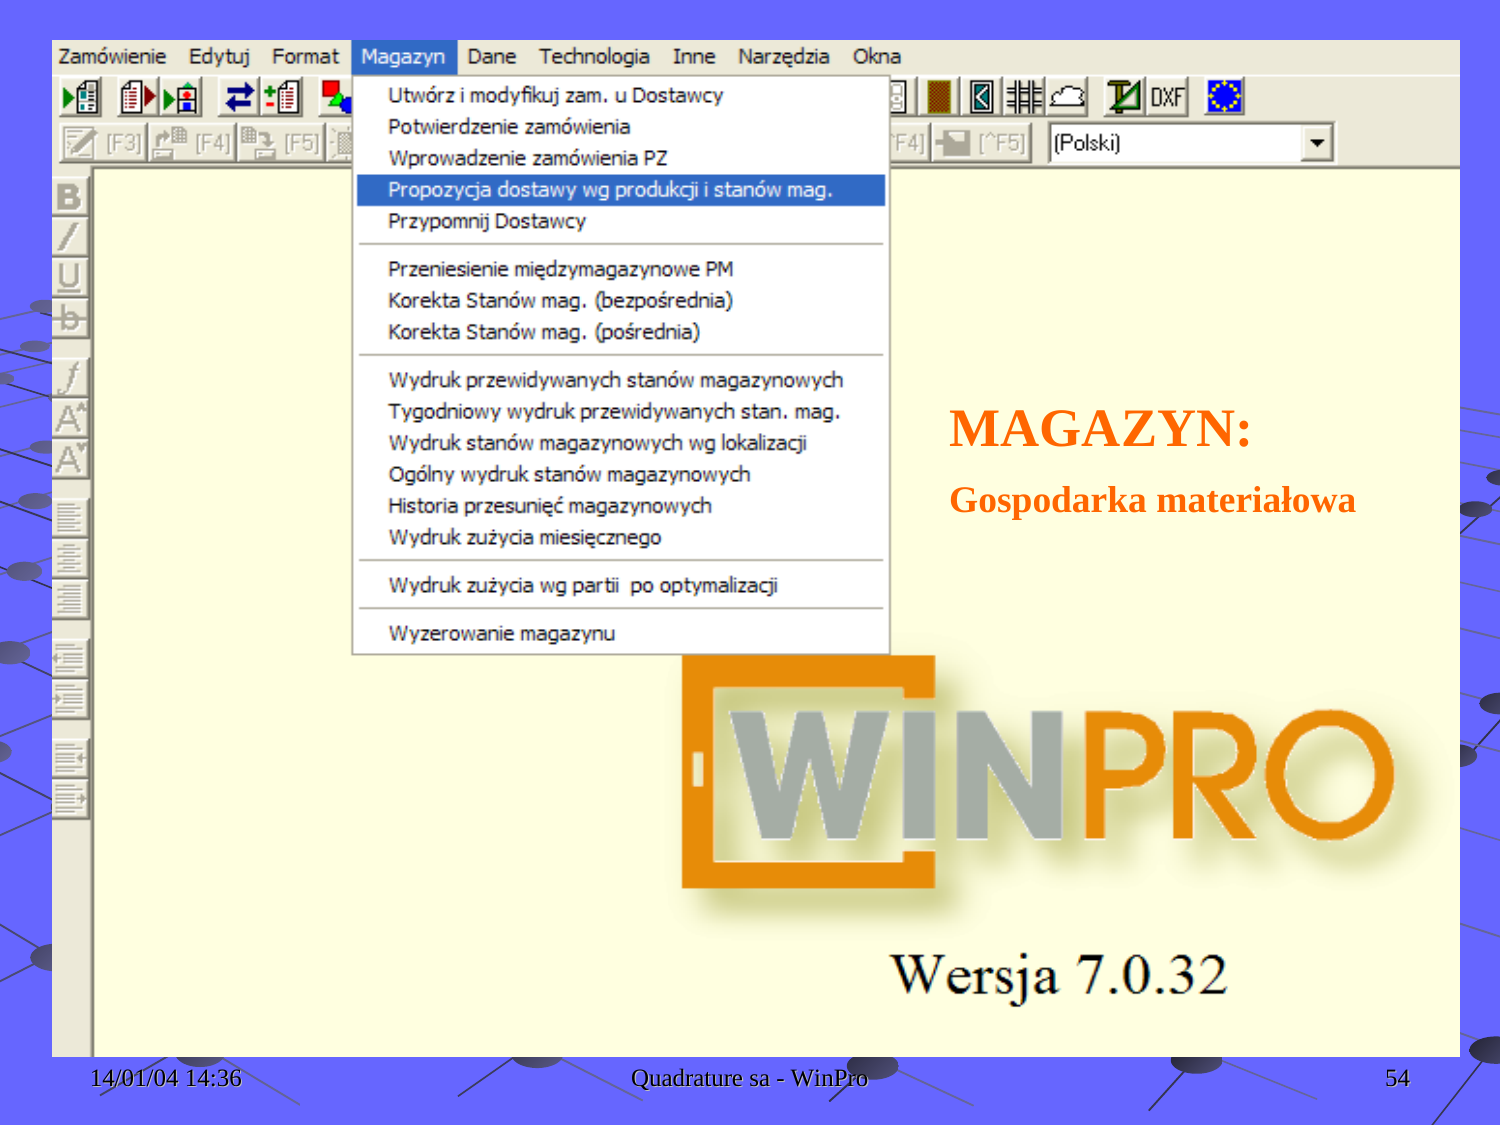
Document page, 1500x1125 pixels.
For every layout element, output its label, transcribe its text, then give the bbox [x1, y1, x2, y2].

text_box MAGAZYN: Gospodarka materiałowa [949, 402, 1430, 520]
picture [52, 40, 1460, 1057]
